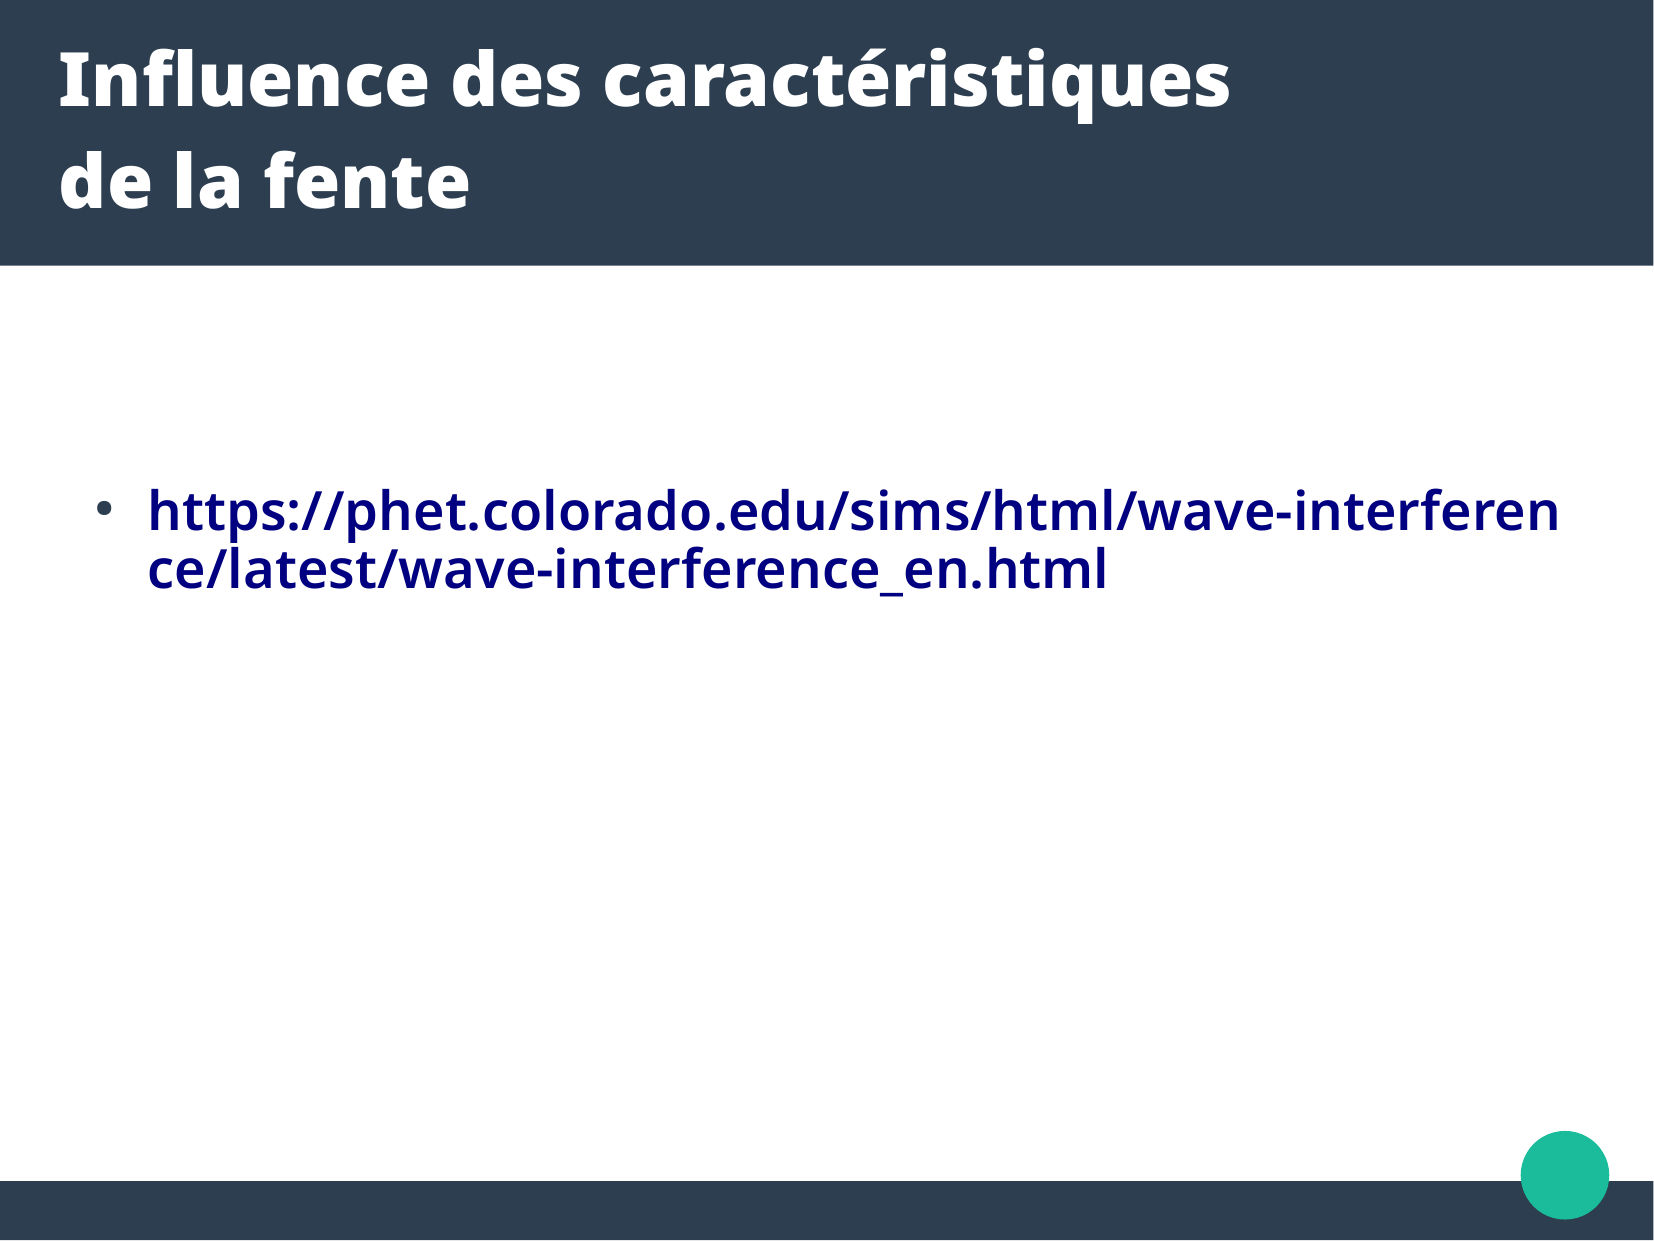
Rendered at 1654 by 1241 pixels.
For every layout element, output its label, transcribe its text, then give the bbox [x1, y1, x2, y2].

title Influence des caractéristiques de la fente [59, 33, 1595, 223]
list https://phet.colorado.edu/sims/html/wave-interference/latest/wave-interference_en.html [76, 472, 1565, 749]
